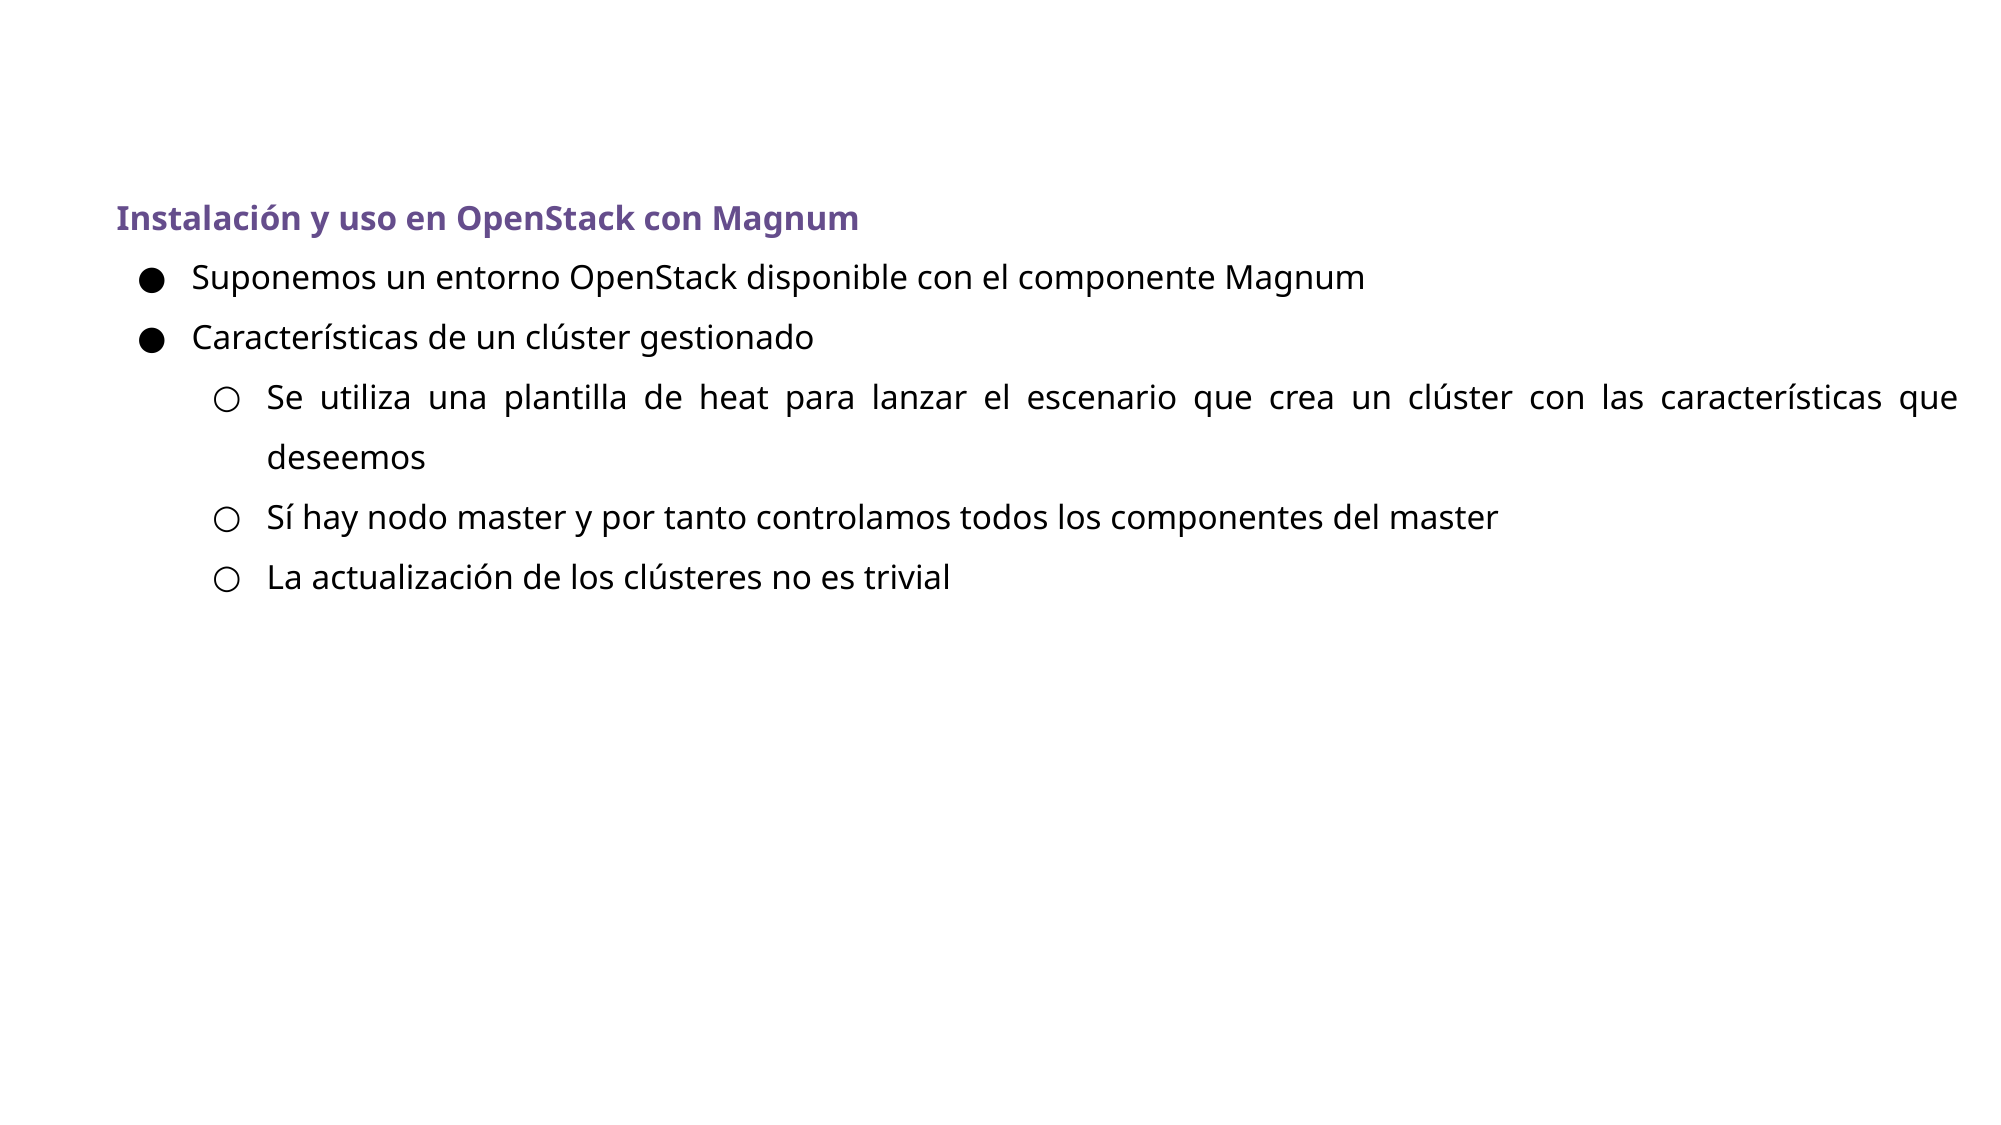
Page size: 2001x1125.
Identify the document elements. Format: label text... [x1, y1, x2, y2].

text_box Instalación y uso en OpenStack con Magnum Suponemos un entorno OpenStack disponible con el componente Magnum Características de un clúster gestionado Se utiliza una plantilla de heat para lanzar el escenario que crea un clúster con las características que deseemos Sí hay nodo master y por tanto controlamos todos los componentes del master La actualización de los clústeres no es trivial [101, 169, 1977, 382]
